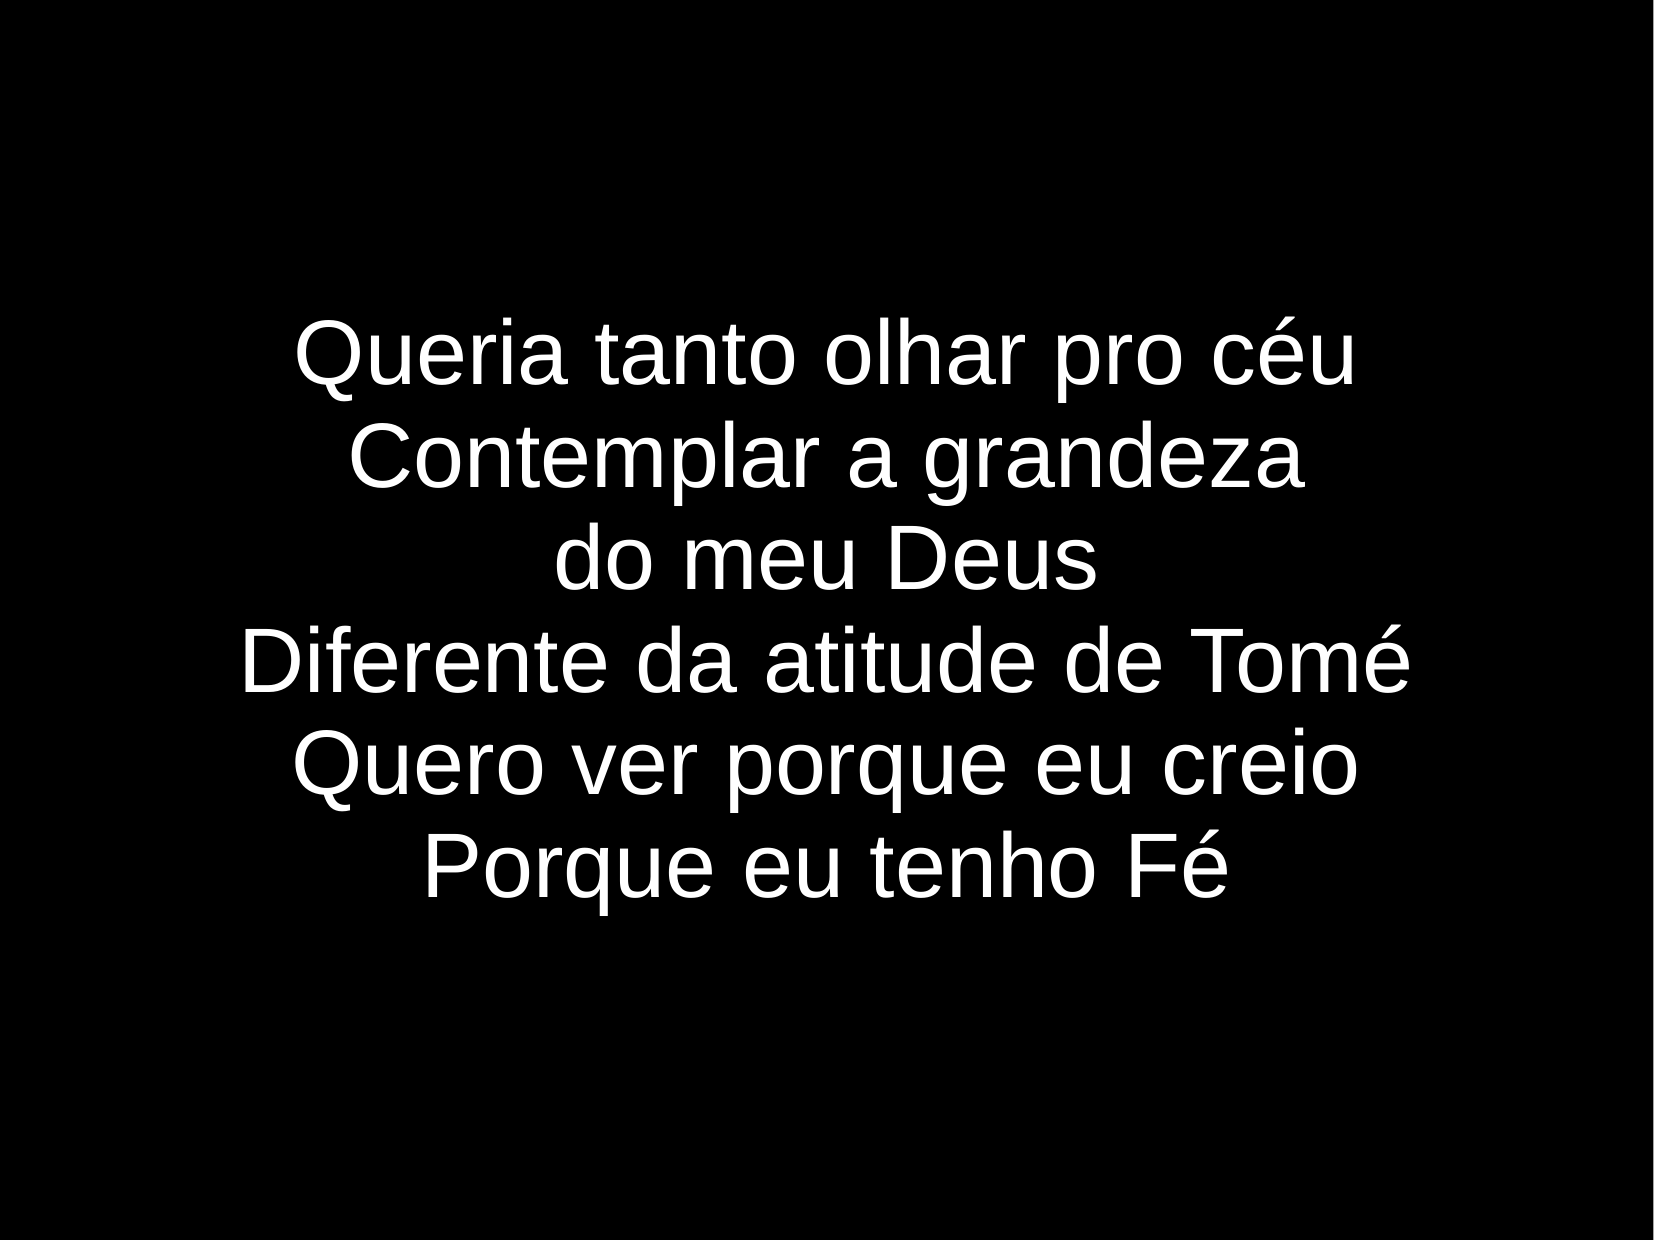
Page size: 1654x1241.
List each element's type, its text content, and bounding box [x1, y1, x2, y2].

subtitle Queria tanto olhar pro céu Contemplar a grandeza do meu Deus Diferente da atitude de Tomé Quero ver porque eu creio Porque eu tenho Fé [82, 49, 1571, 1170]
